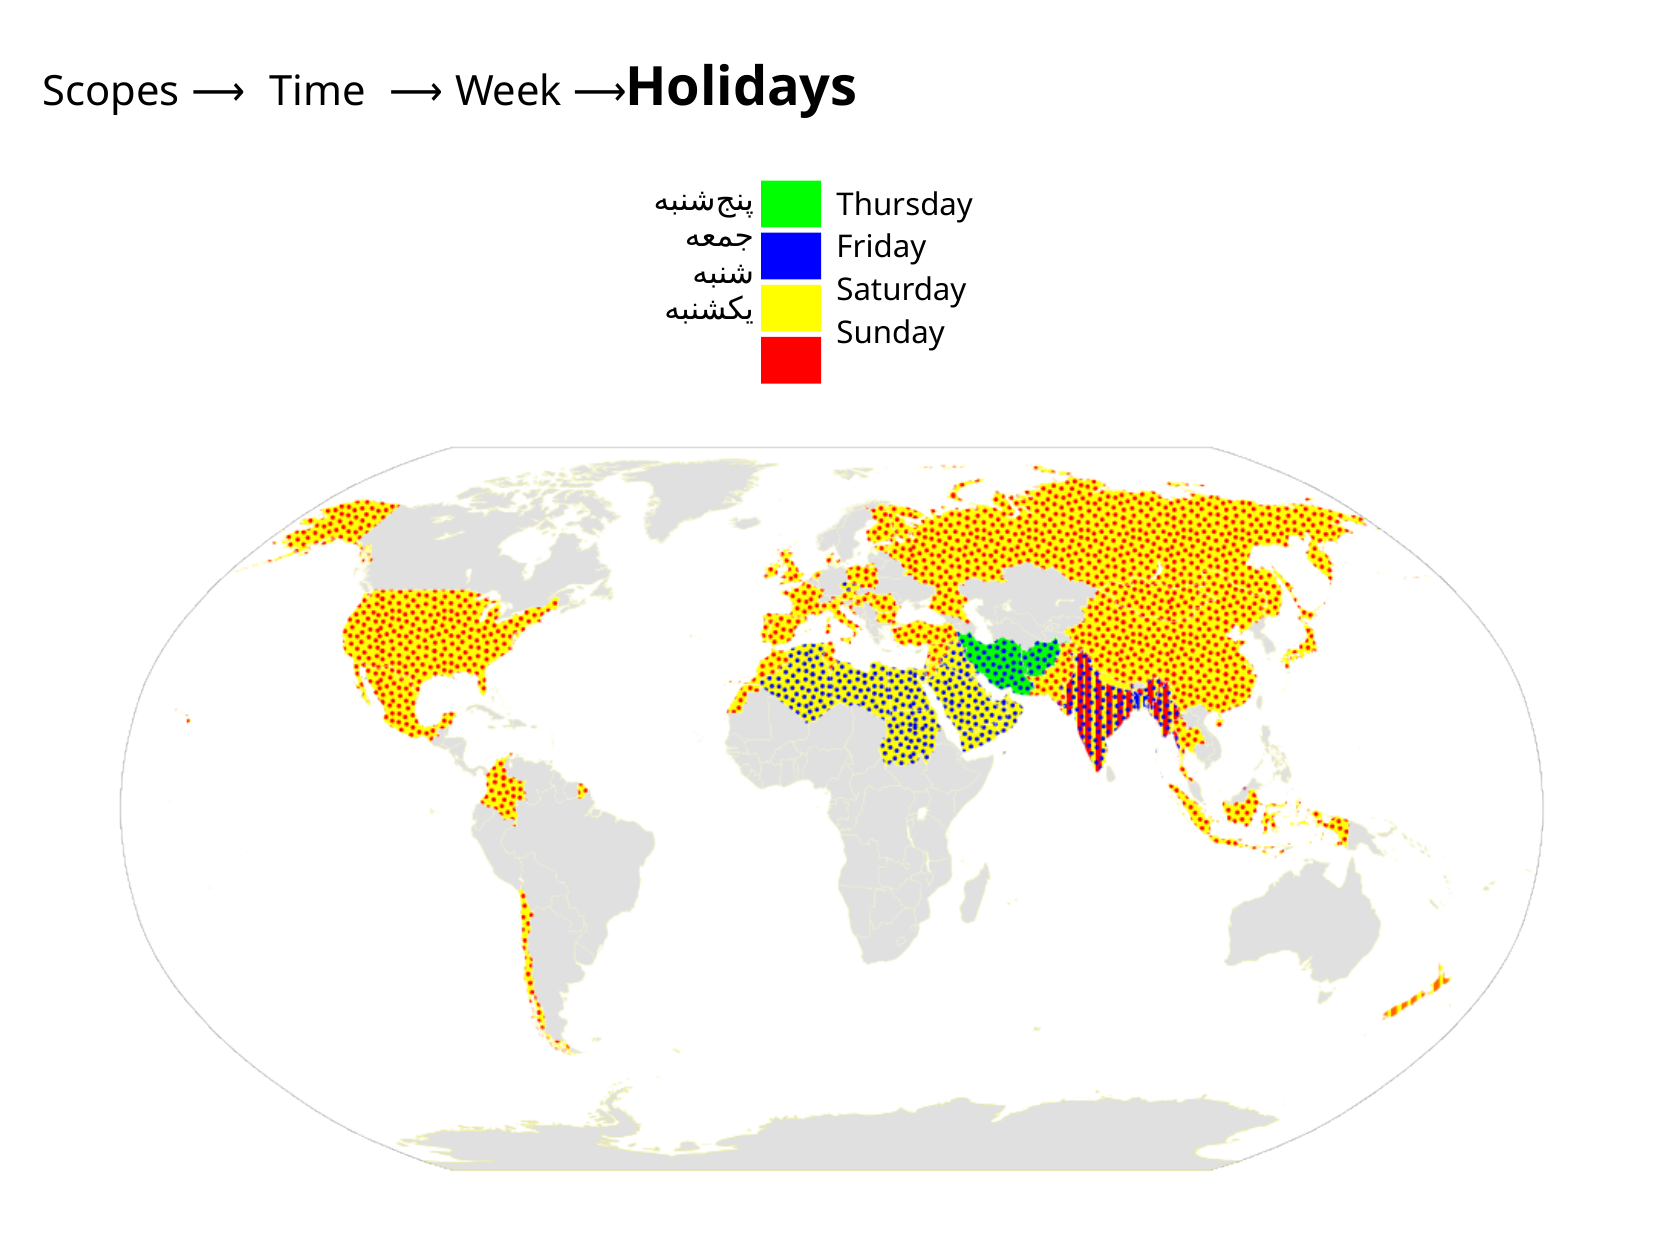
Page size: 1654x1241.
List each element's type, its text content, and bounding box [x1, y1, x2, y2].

text_box Holidays [610, 40, 1110, 153]
text_box Scopes ⟶ Time ⟶ Week ⟶ [27, 53, 613, 158]
text_box [761, 232, 821, 280]
picture [112, 439, 1552, 1179]
text_box [761, 336, 821, 384]
text_box پنج‌شنبه جمعه شنبه یکشنبه [638, 174, 755, 395]
text_box [761, 284, 821, 332]
text_box [761, 180, 821, 228]
text_box Thursday Friday Saturday Sunday [821, 174, 975, 394]
